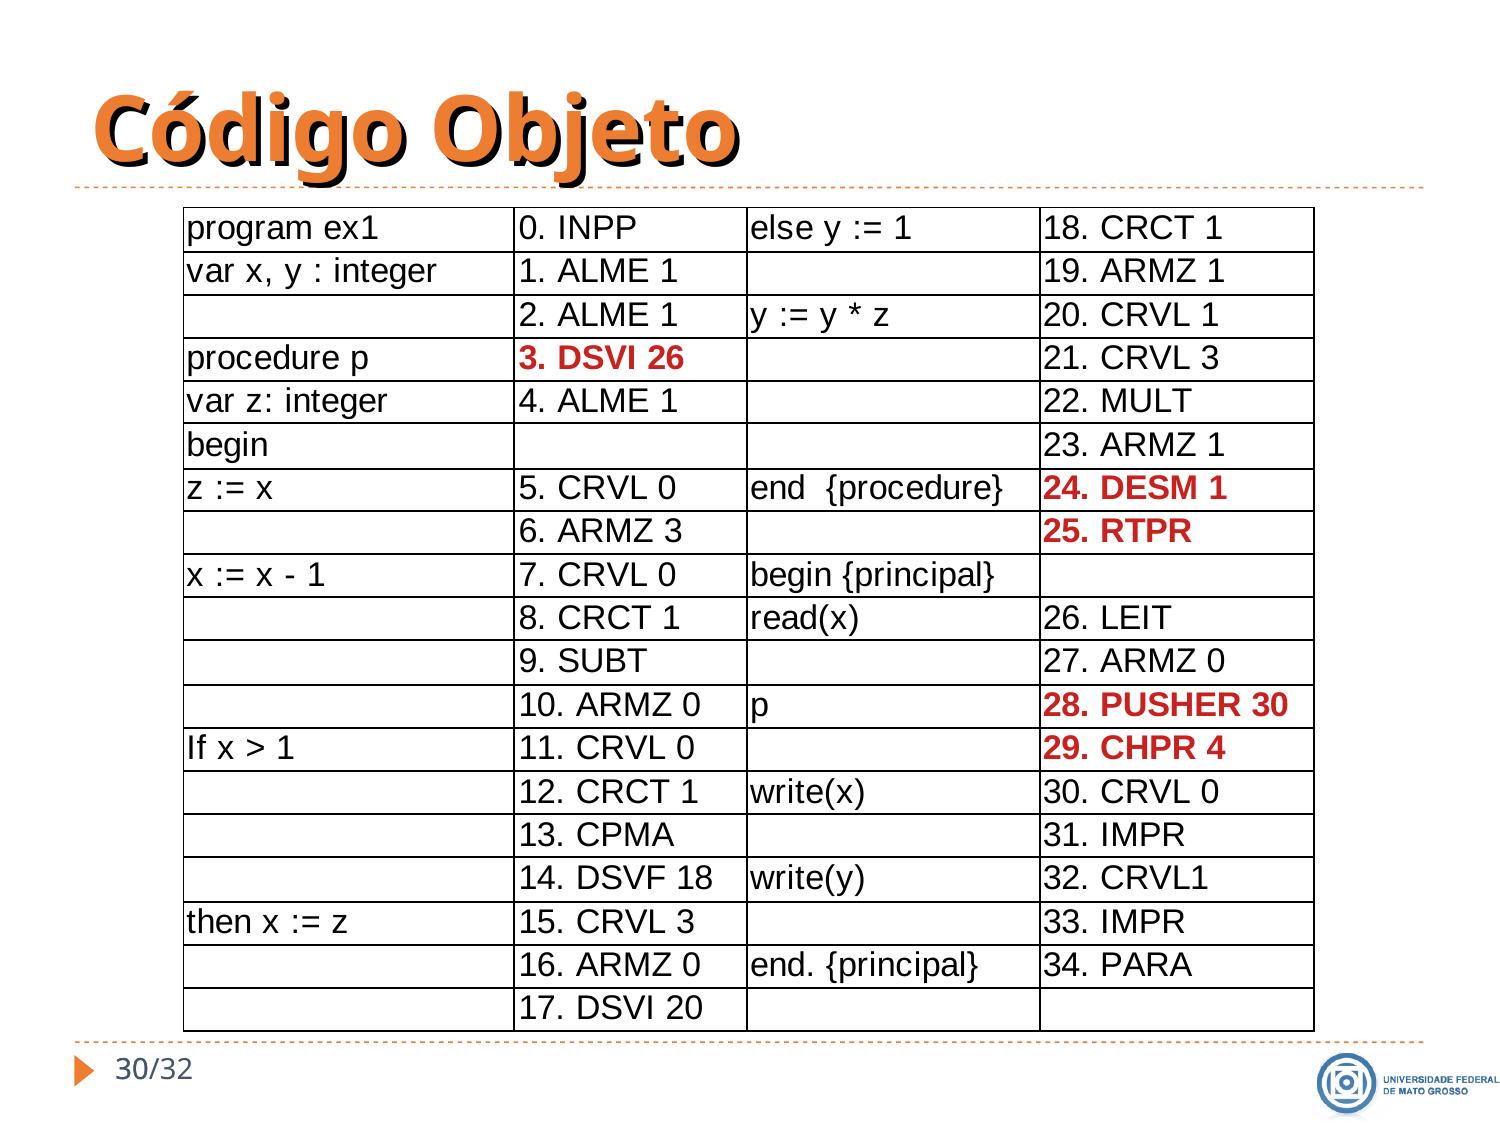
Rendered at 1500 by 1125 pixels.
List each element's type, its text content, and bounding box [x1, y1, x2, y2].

picture [1311, 1048, 1500, 1122]
title Código Objeto [75, 24, 1426, 188]
text_box <número> [100, 1042, 426, 1103]
chart [183, 207, 1317, 1037]
